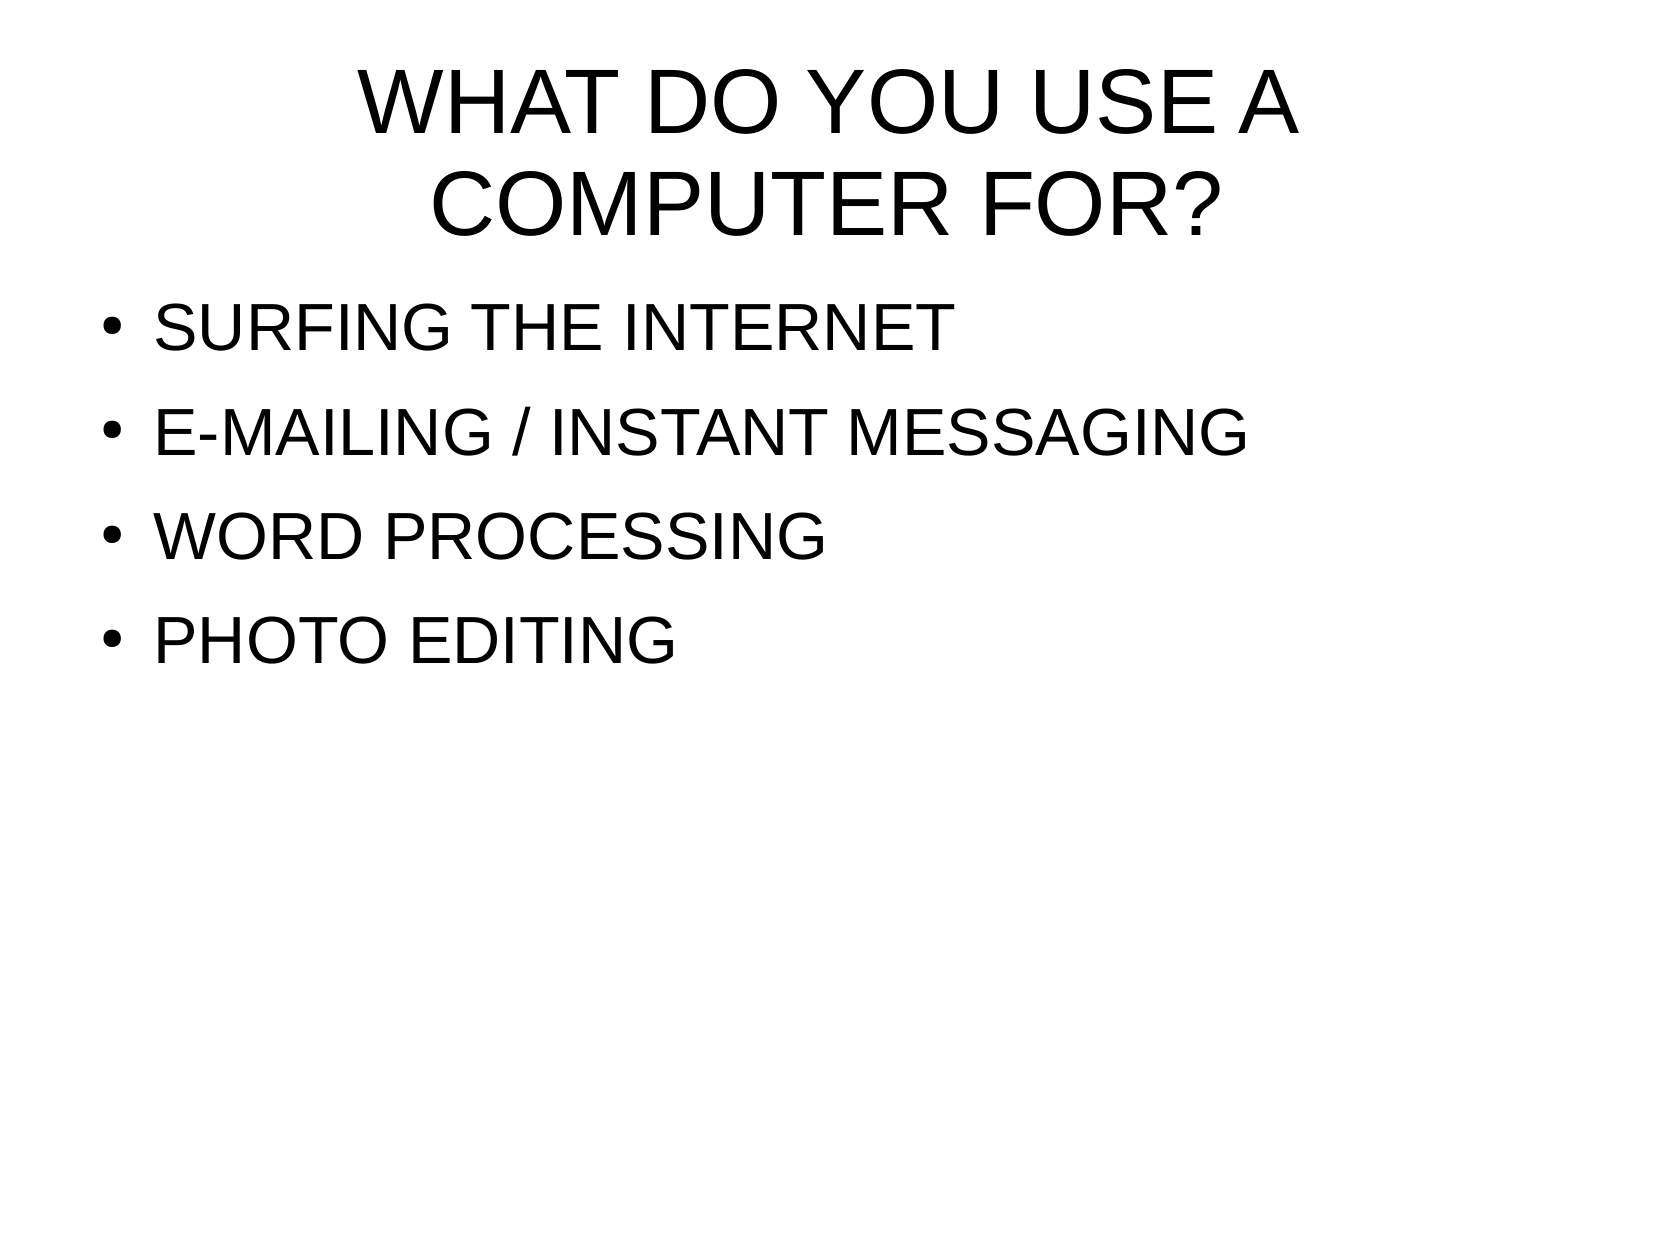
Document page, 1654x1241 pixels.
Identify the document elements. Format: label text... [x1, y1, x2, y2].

title WHAT DO YOU USE A COMPUTER FOR? [82, 49, 1571, 257]
list SURFING THE INTERNET E-MAILING / INSTANT MESSAGING WORD PROCESSING PHOTO EDITING [82, 290, 1571, 1010]
